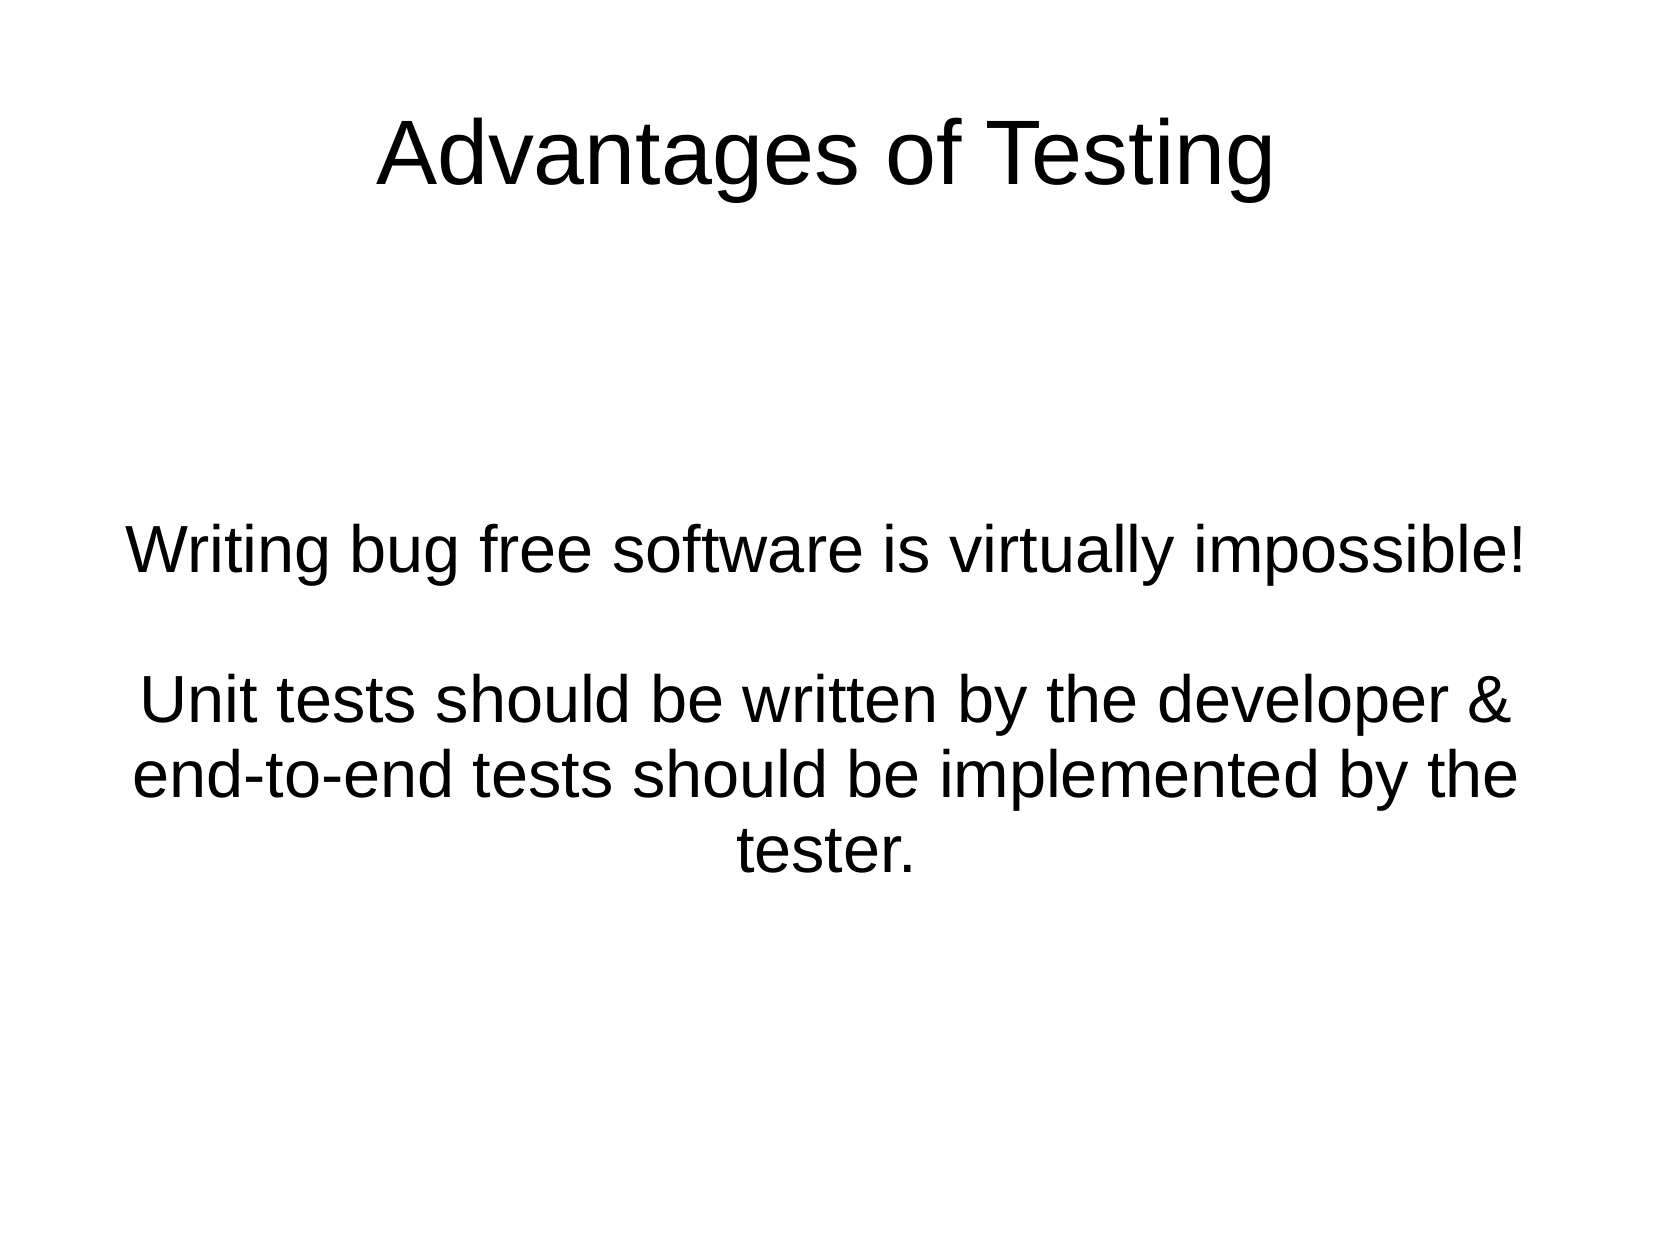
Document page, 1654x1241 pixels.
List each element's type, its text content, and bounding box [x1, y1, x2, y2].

subtitle Writing bug free software is virtually impossible! Unit tests should be written by the developer & end-to-end tests should be implemented by the tester. [82, 297, 1571, 1102]
title Advantages of Testing [82, 56, 1571, 250]
